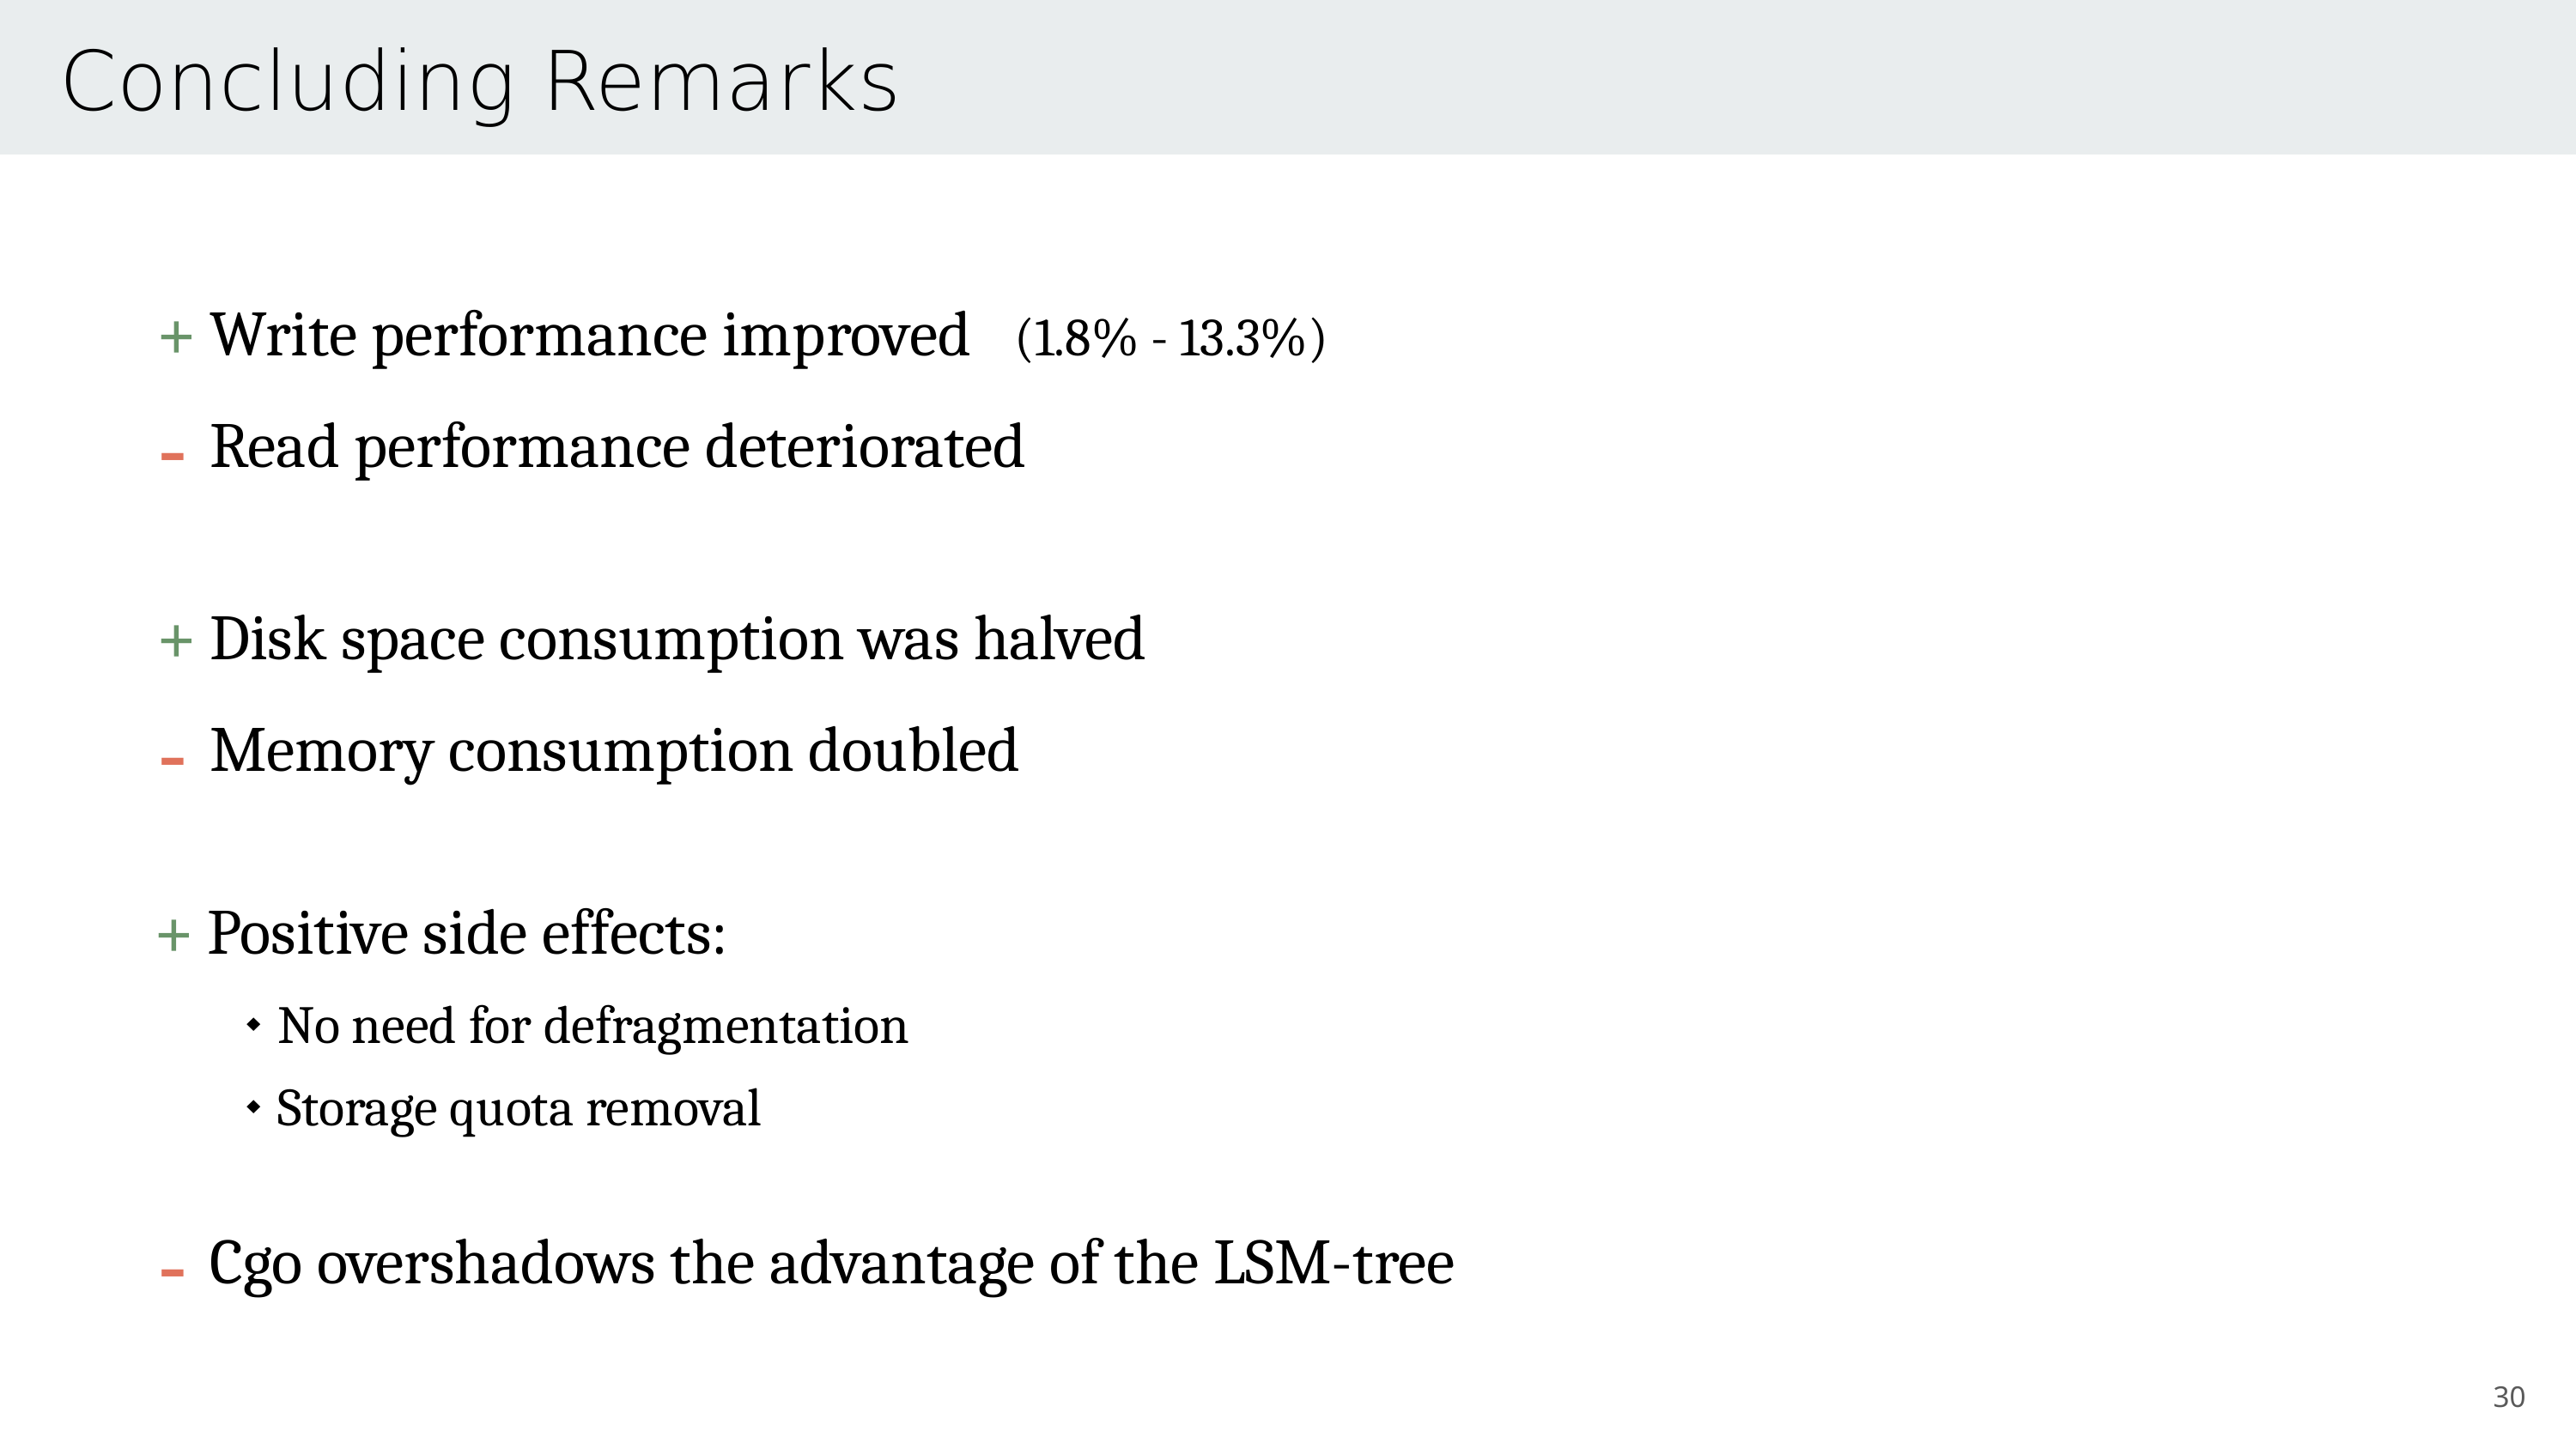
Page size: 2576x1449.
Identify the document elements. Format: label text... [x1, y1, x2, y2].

text_box Memory consumption doubled [143, 713, 1469, 803]
text_box Positive side effects: No need for defragmentation Storage quota removal [143, 889, 953, 1147]
title Concluding Remarks [59, 6, 2226, 158]
text_box Cgo overshadows the advantage of the LSM-tree [143, 1225, 1701, 1314]
text_box Read performance deteriorated [143, 409, 1469, 498]
text_box Disk space consumption was halved [143, 602, 1469, 691]
text_box Write performance improved (1.8% - 13.3%) [143, 298, 1469, 387]
